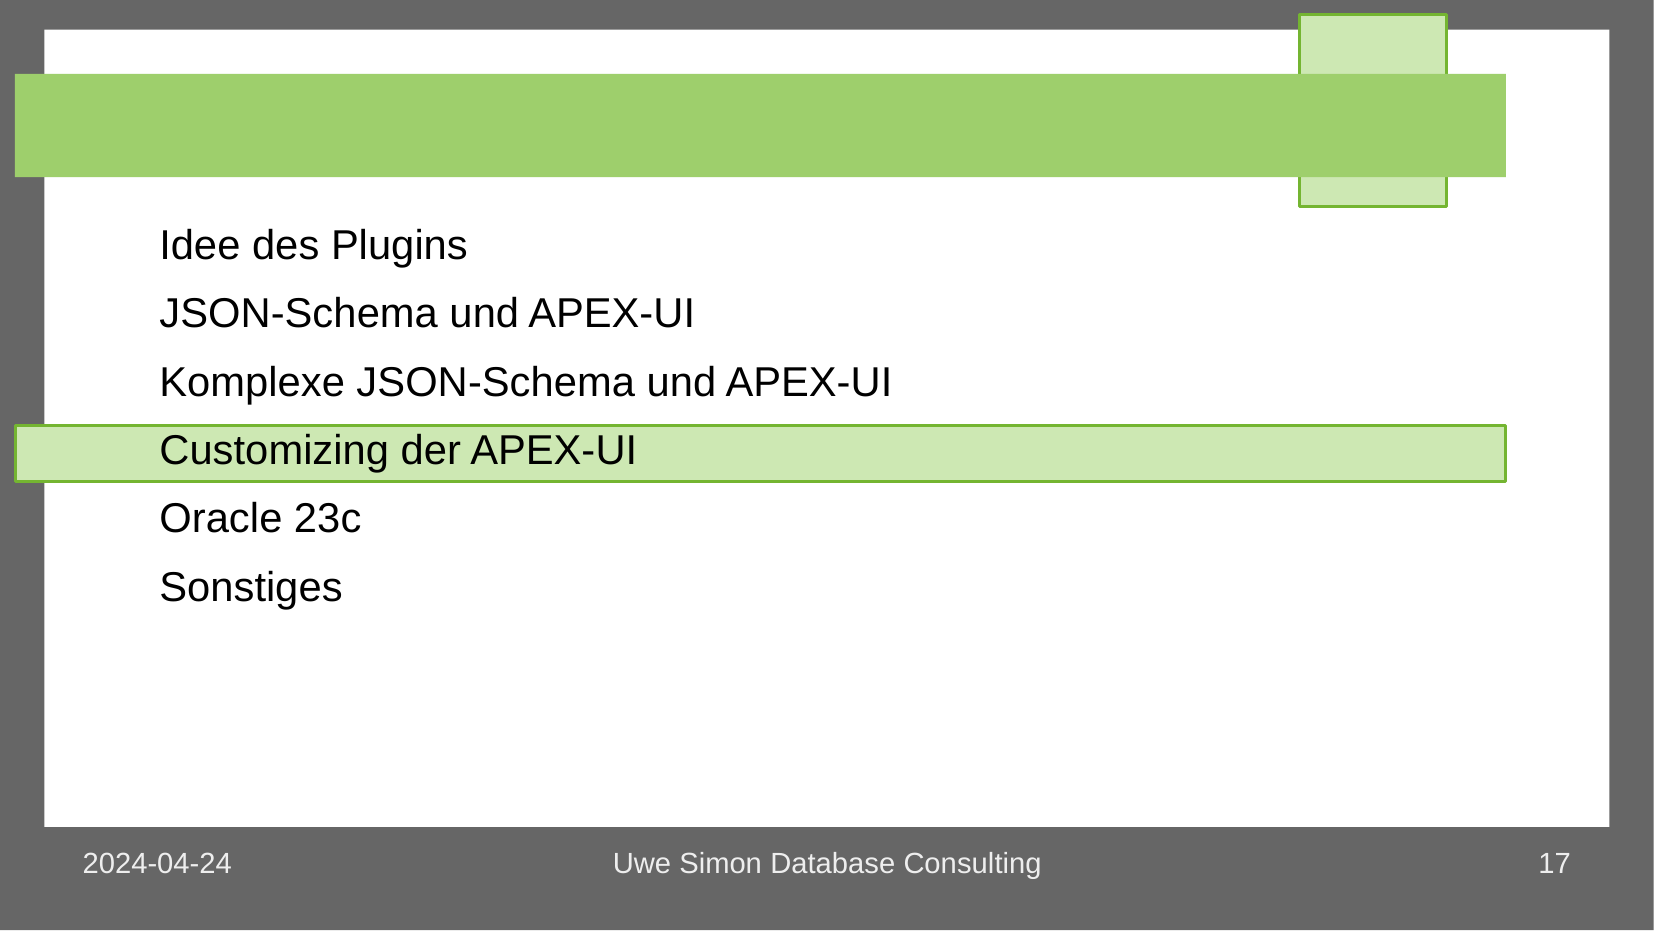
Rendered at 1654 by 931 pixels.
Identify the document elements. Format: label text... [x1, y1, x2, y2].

list Idee des Plugins JSON-Schema und APEX-UI Komplexe JSON-Schema und APEX-UI Customizing der APEX-UI Oracle 23c Sonstiges [88, 221, 1565, 813]
text_box [15, 425, 88, 482]
